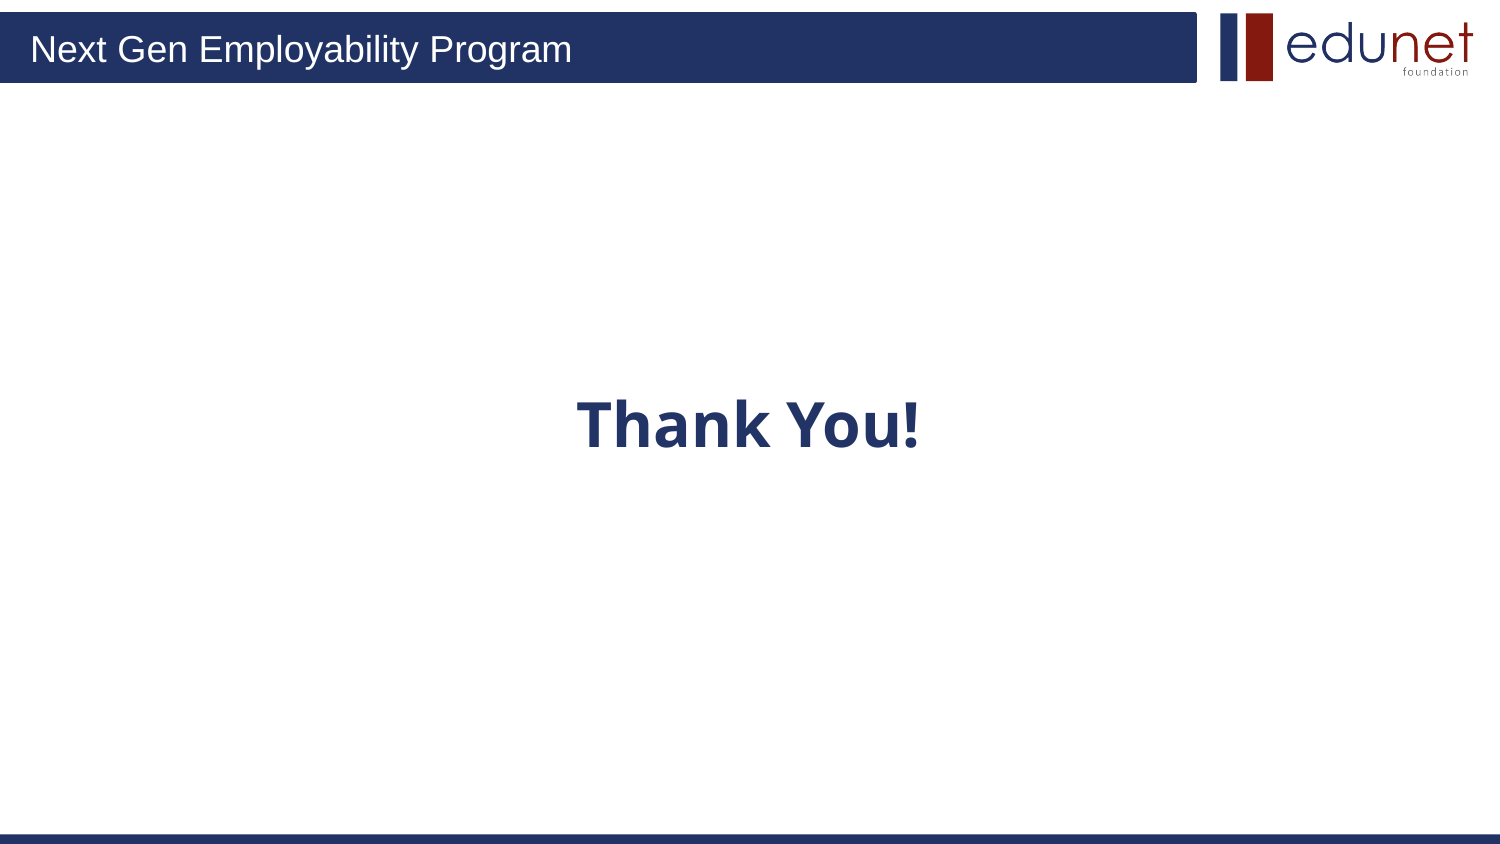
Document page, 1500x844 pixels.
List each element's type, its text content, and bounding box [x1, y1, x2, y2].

picture [1279, 14, 1482, 83]
title Thank You! [574, 382, 928, 526]
